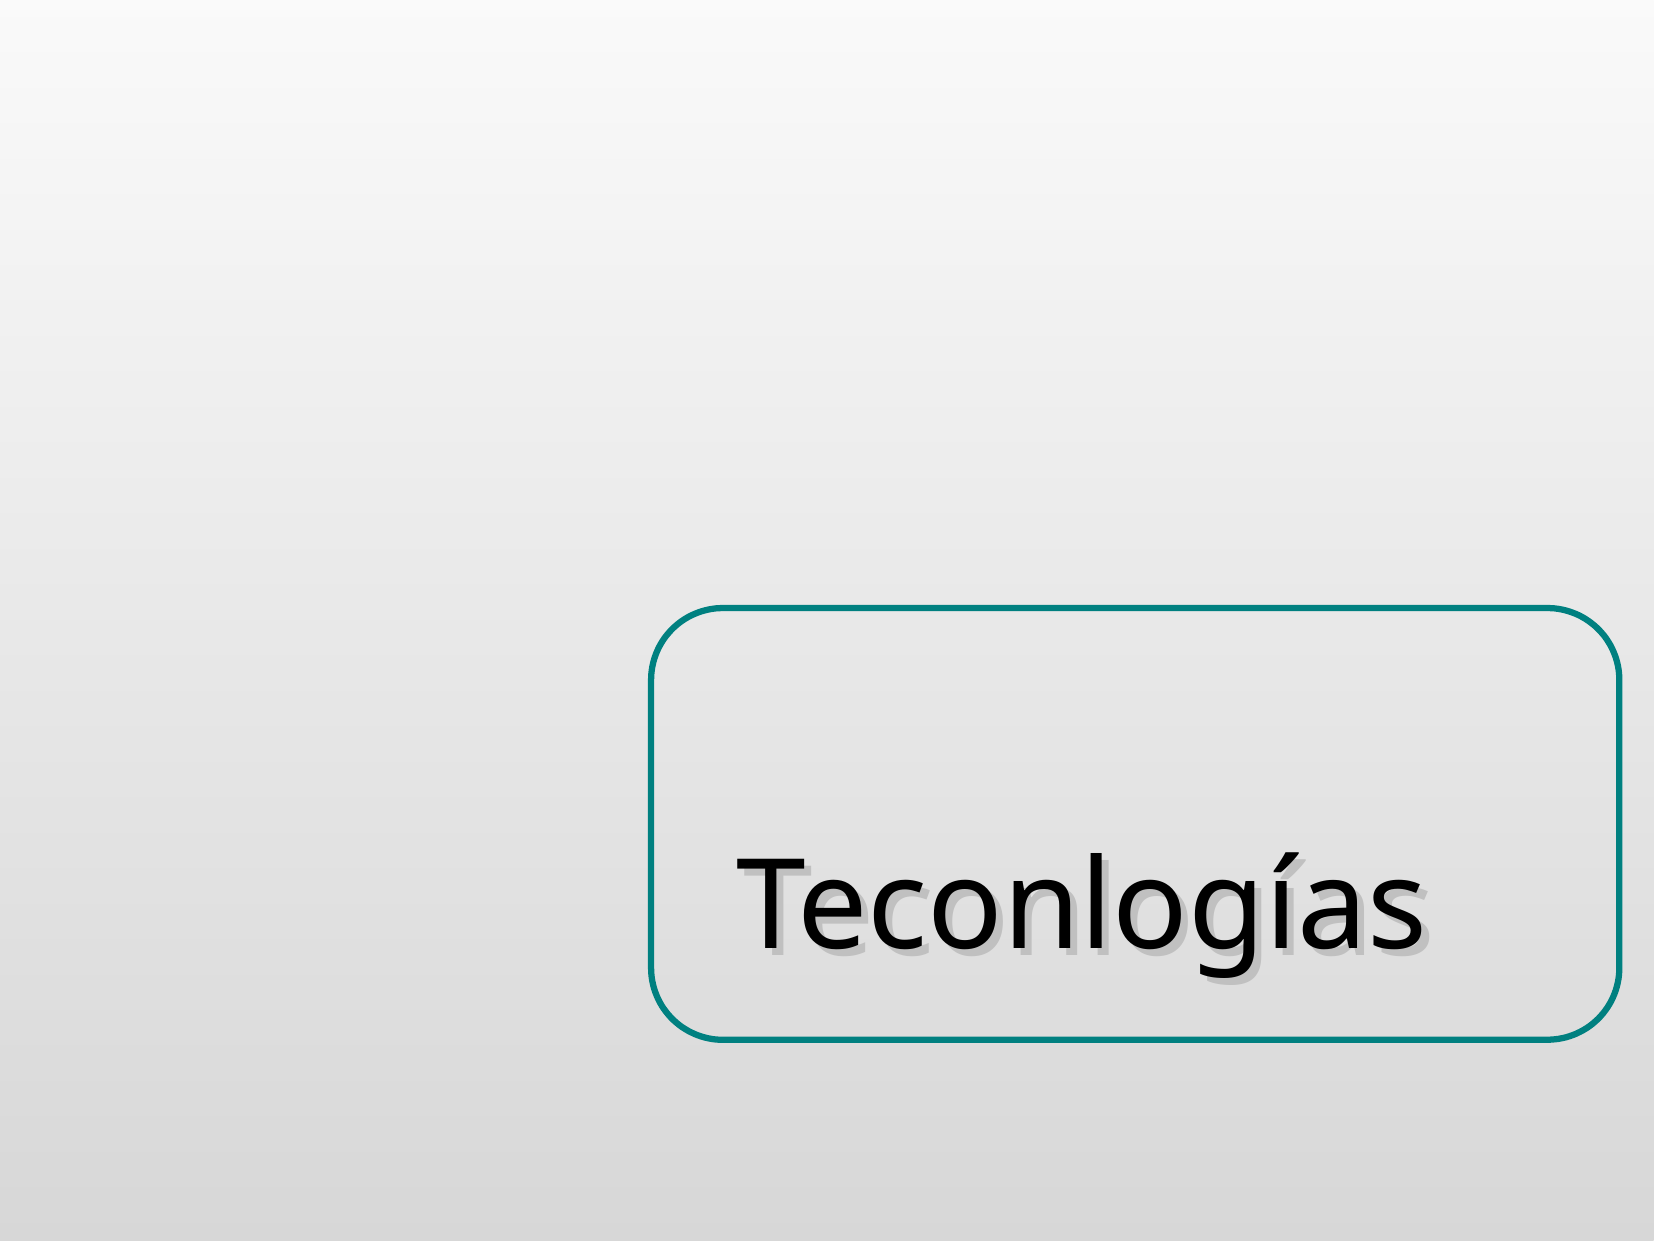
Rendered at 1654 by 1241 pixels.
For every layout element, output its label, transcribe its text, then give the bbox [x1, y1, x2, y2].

title Teconlogías [655, 691, 1616, 1036]
title Teconlogías [410, 691, 1654, 1124]
